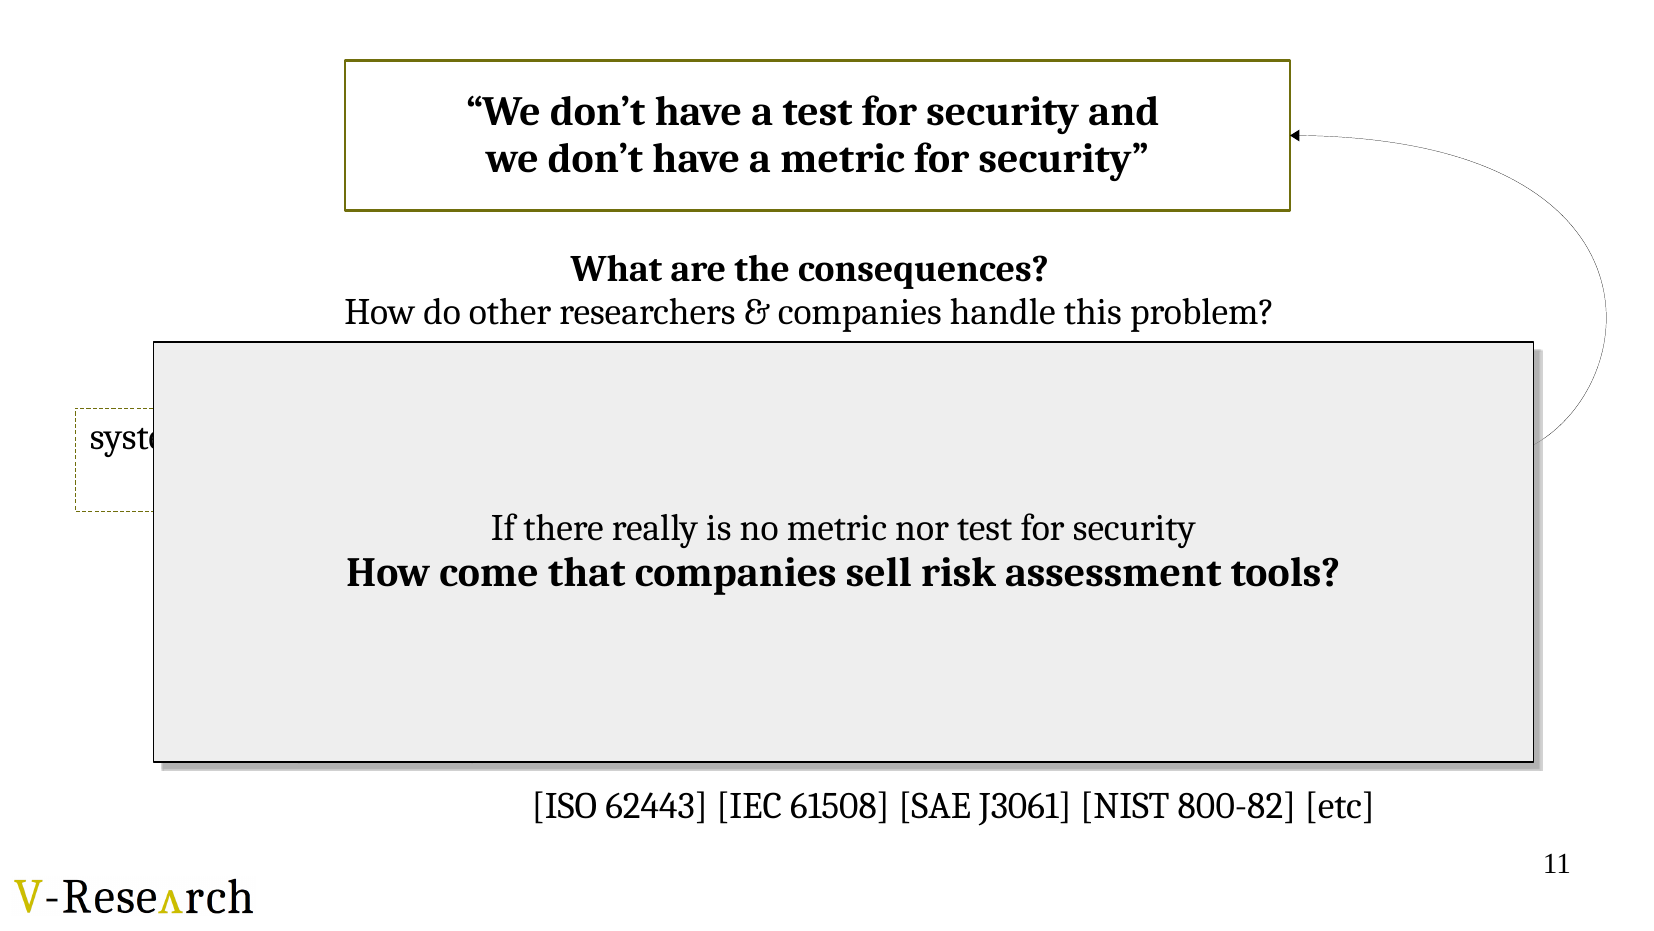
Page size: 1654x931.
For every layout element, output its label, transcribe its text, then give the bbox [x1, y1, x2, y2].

picture [11, 876, 256, 916]
text_box DO-326A – “Airworthiness Security Process Specification” requires a cybersecurity risk assessment of the design and is the “the only Acceptable Means of Compliance by FAA & EASA for aviation cybersecurity airworthiness certification, as of 2019” [SAE] [ISO 62443] [IEC 61508] [SAE J3061] [NIST 800-82] [etc] [264, 762, 1391, 840]
text_box If there really is no metric nor test for security How come that companies sell risk assessment tools? [153, 341, 1534, 762]
text_box What are the consequences? How do other researchers & companies handle this problem? [270, 240, 1351, 341]
text_box “We don’t have a test for security and we don’t have a metric for security” [345, 60, 1291, 211]
text_box systems engineering requires security standards [75, 408, 153, 512]
